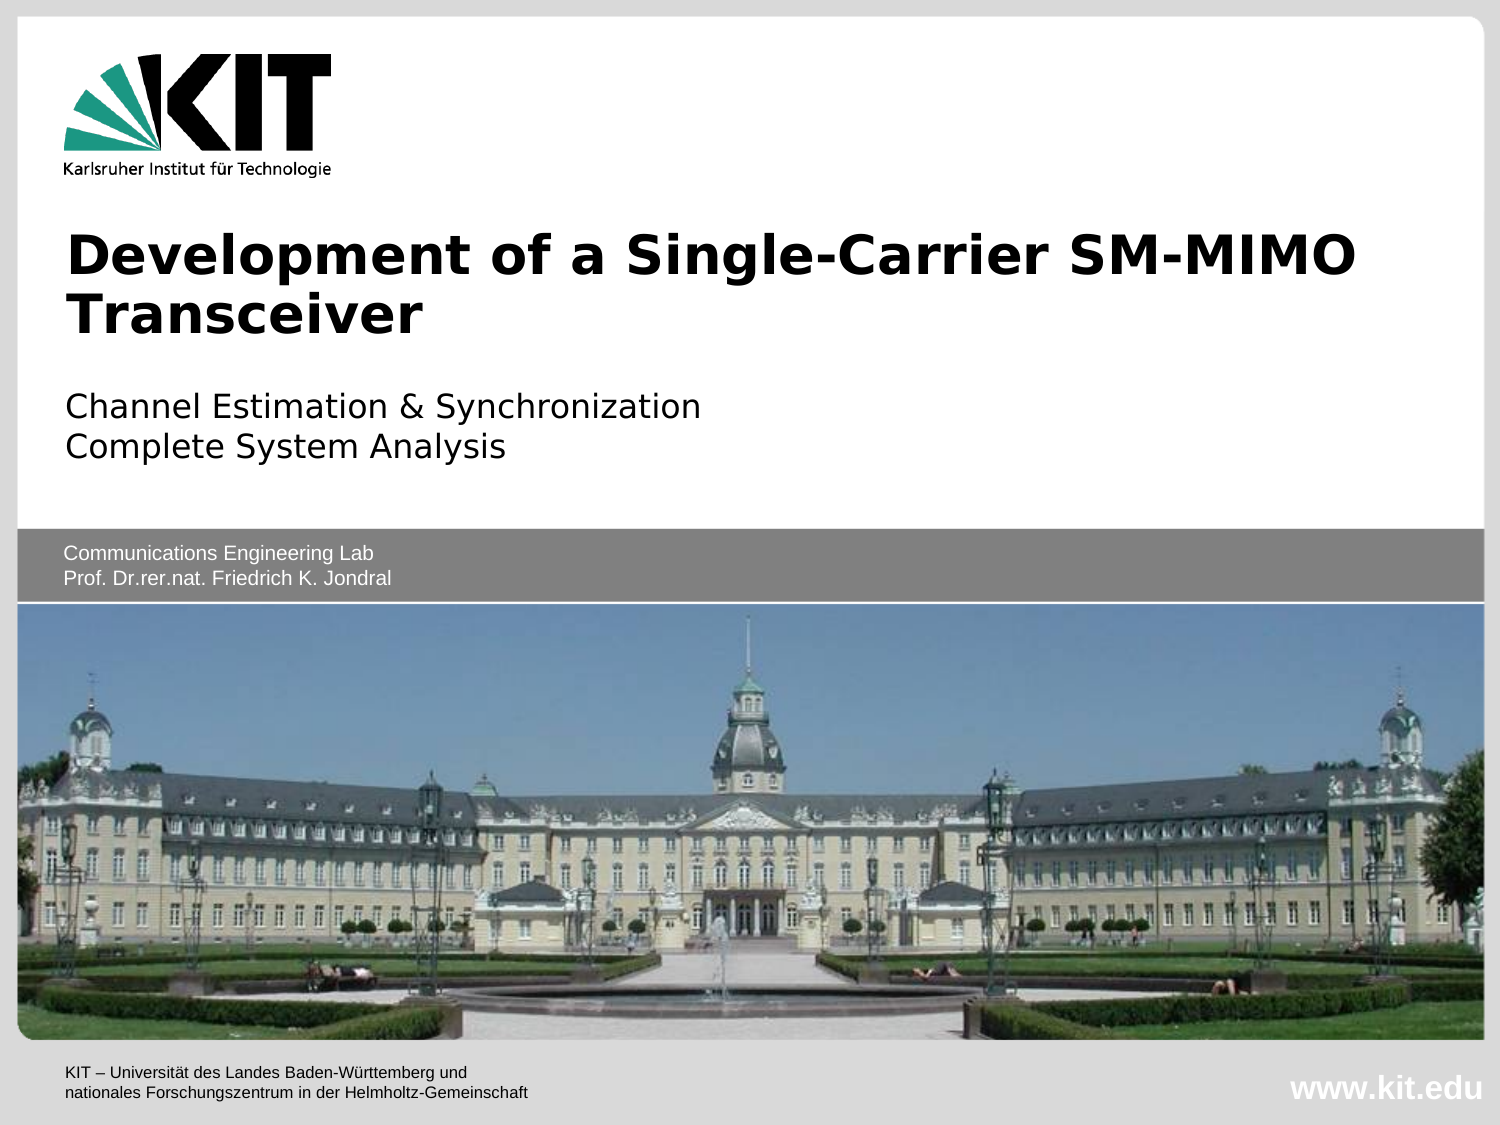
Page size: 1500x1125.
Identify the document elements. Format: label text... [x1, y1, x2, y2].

picture [0, 0, 1500, 1125]
text_box Development of a Single-Carrier SM-MIMO Transceiver [66, 226, 1443, 346]
text_box Channel Estimation & Synchronization Complete System Analysis [65, 385, 1439, 488]
